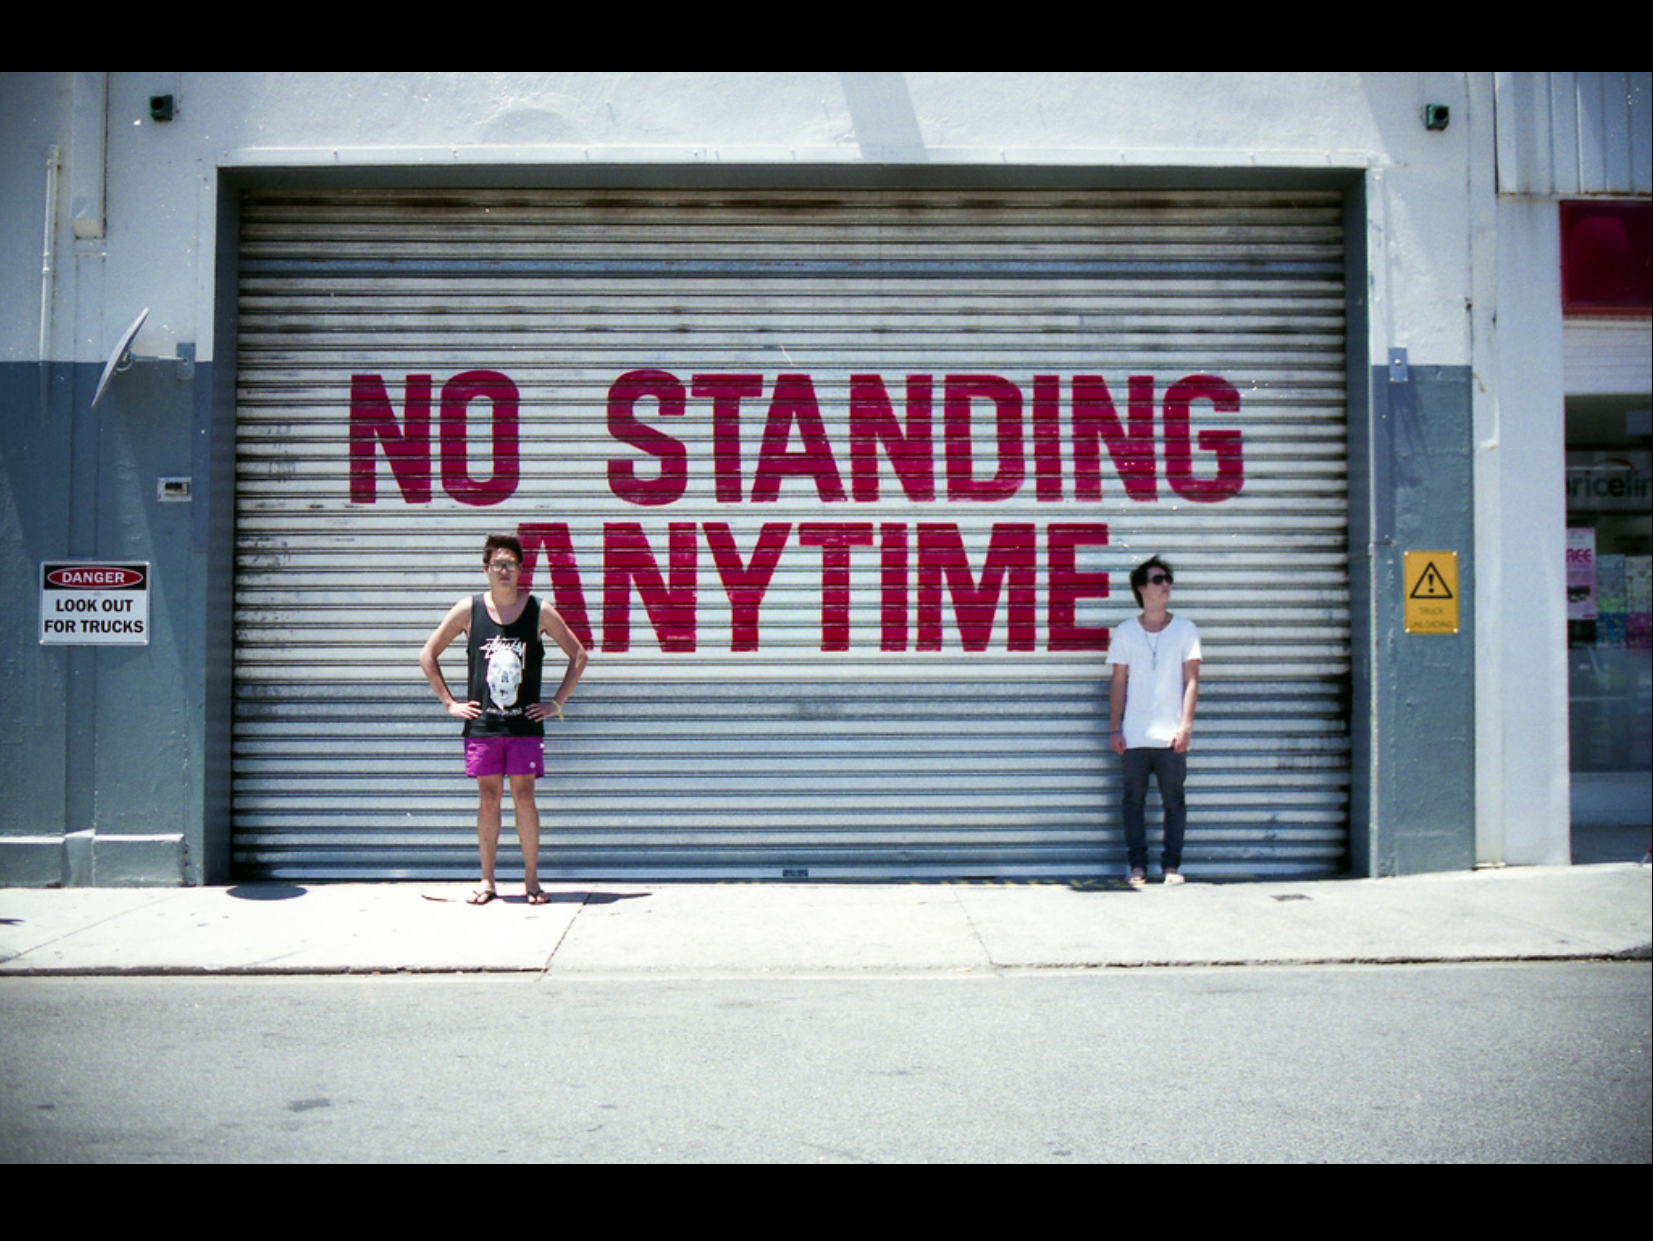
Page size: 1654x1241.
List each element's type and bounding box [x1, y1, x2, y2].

picture [0, 72, 1652, 1165]
